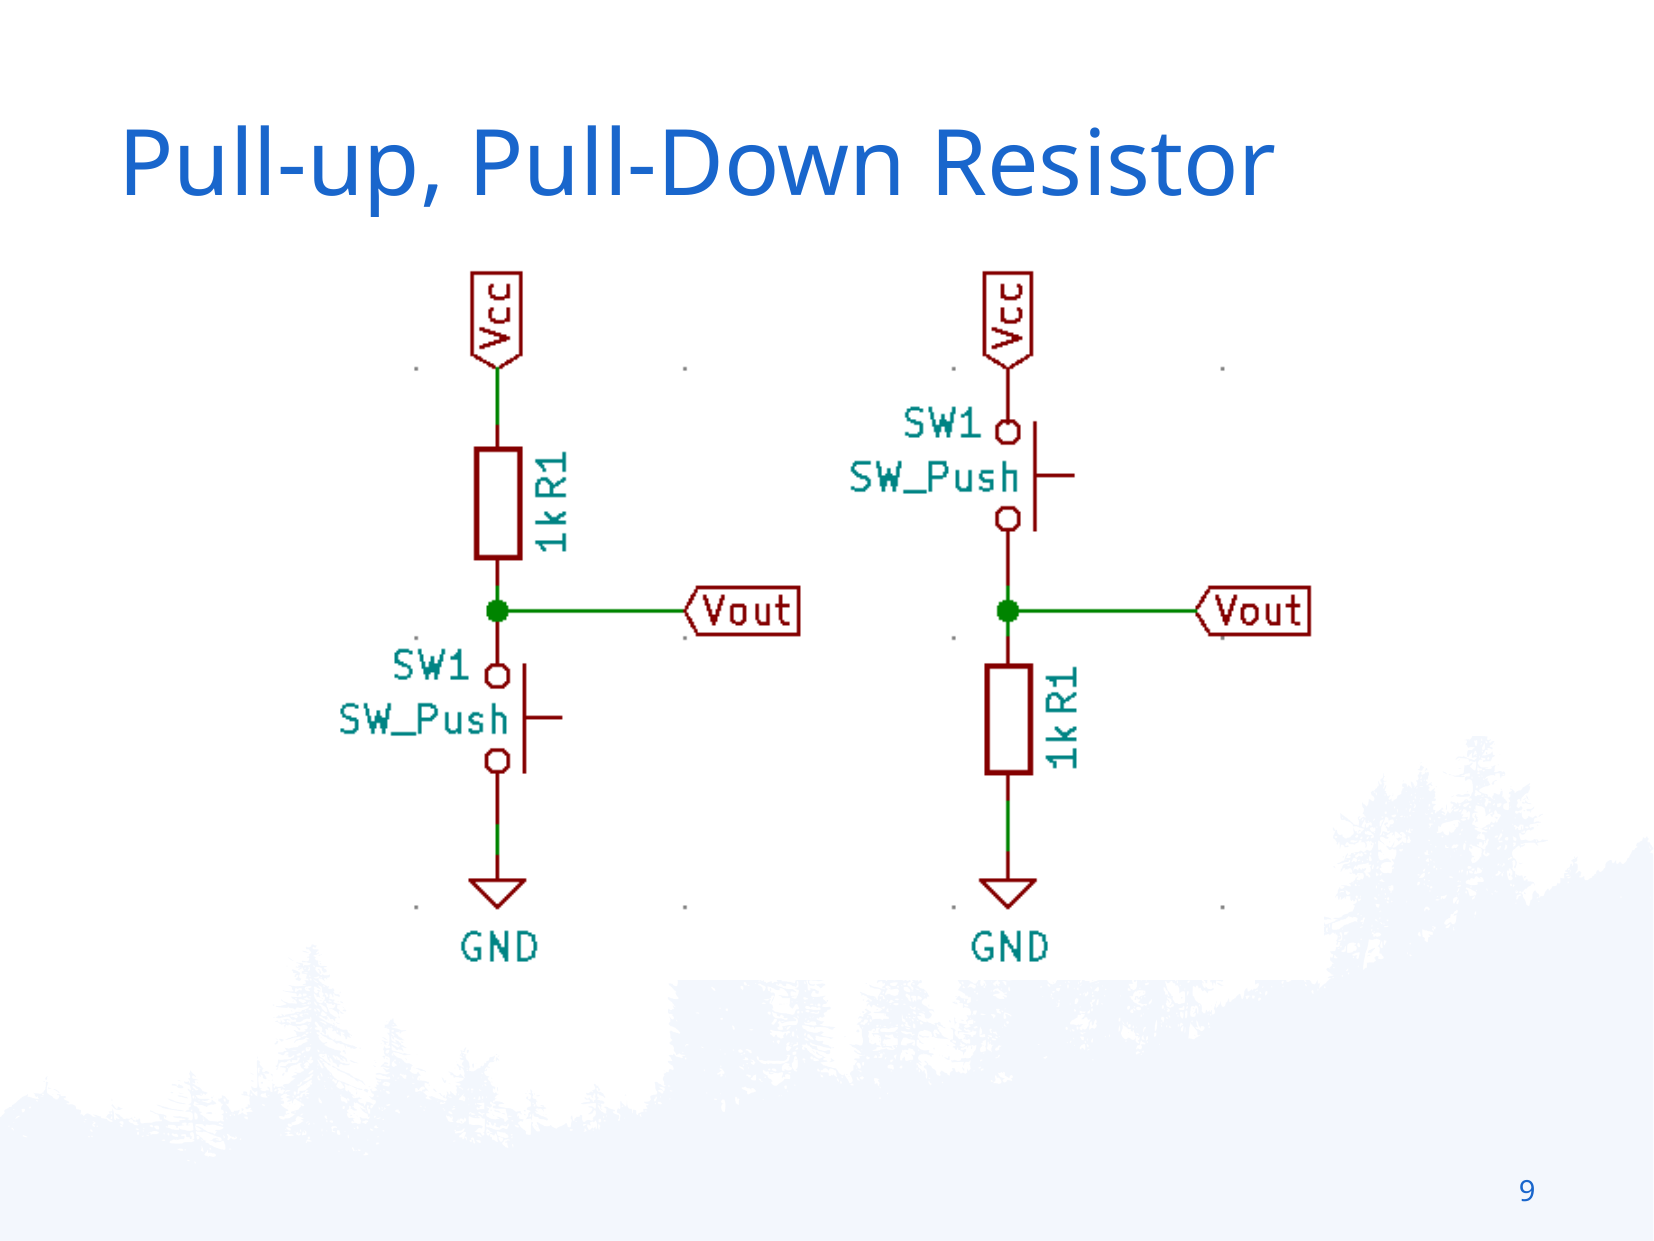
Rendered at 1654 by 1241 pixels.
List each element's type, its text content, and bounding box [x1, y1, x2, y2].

picture [0, 259, 1654, 1241]
title Pull-up, Pull-Down Resistor [118, 88, 1536, 231]
